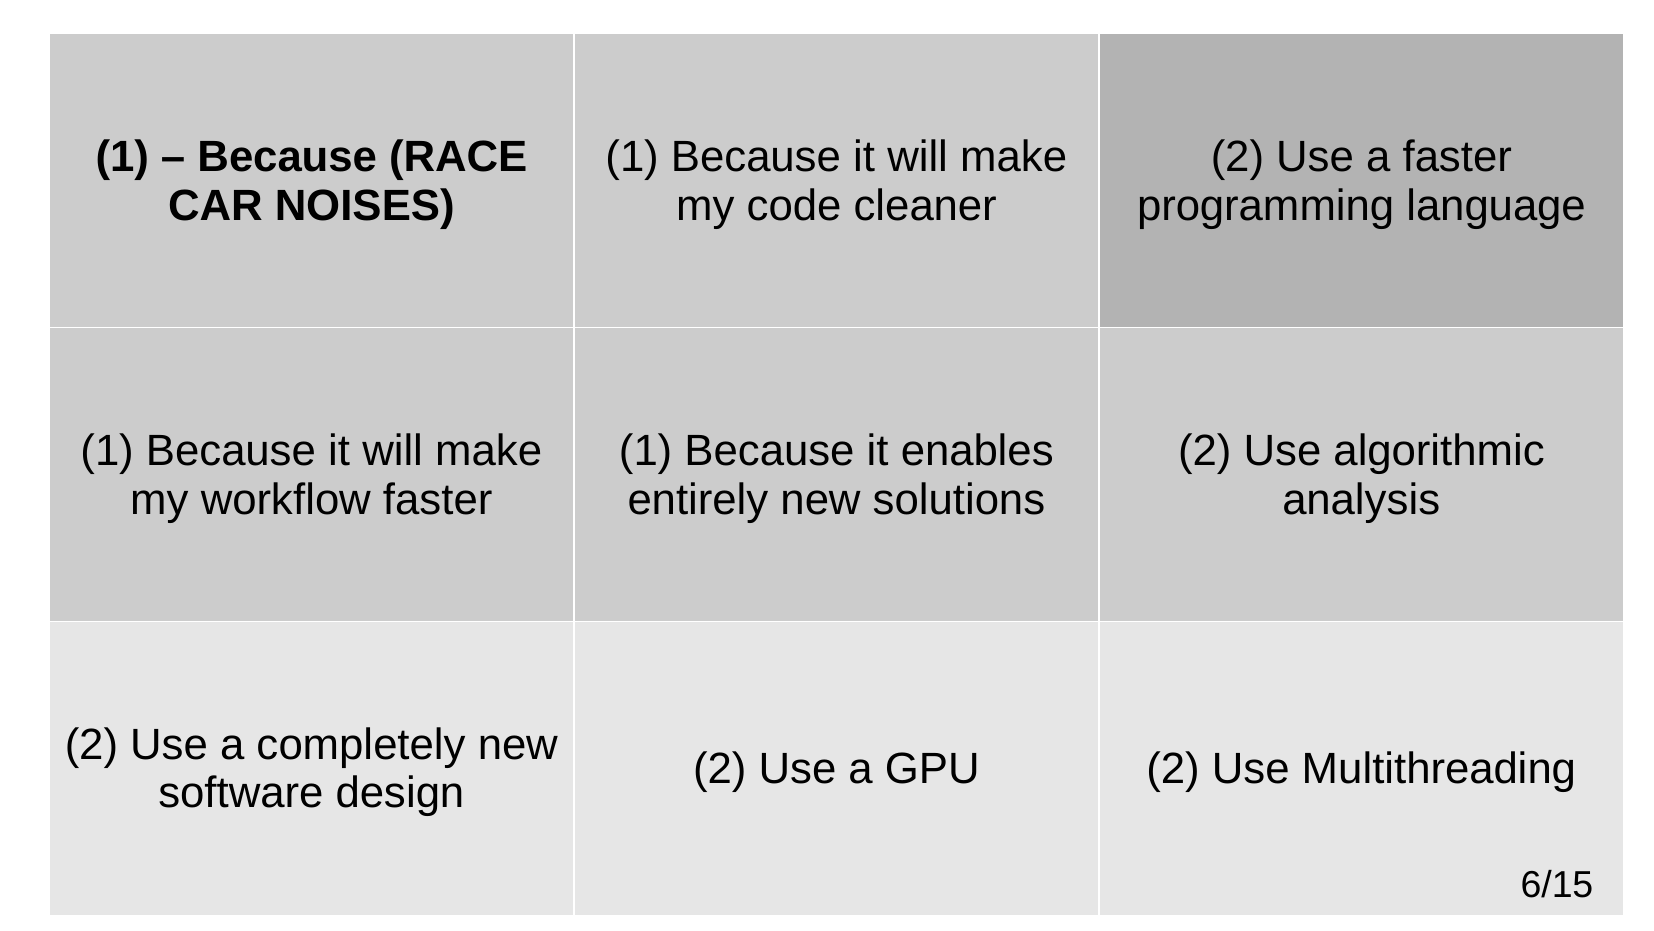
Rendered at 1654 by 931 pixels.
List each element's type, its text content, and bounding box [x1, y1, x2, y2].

text_box <number>/15 [1505, 856, 1625, 931]
table_cell (2) Use a GPU [575, 622, 1098, 915]
table_cell (2) Use algorithmic analysis [1100, 328, 1623, 621]
table_cell (2) Use a completely new software design [50, 622, 573, 915]
table_cell (1) Because it enables entirely new solutions [575, 328, 1098, 621]
table_cell (1) Because it will make my workflow faster [50, 328, 573, 621]
table_header (1) – Because (RACE CAR NOISES) [50, 34, 573, 327]
table_header (2) Use a faster programming language [1100, 34, 1623, 327]
table_header (1) Because it will make my code cleaner [575, 34, 1098, 327]
table_cell (2) Use Multithreading [1100, 622, 1623, 915]
